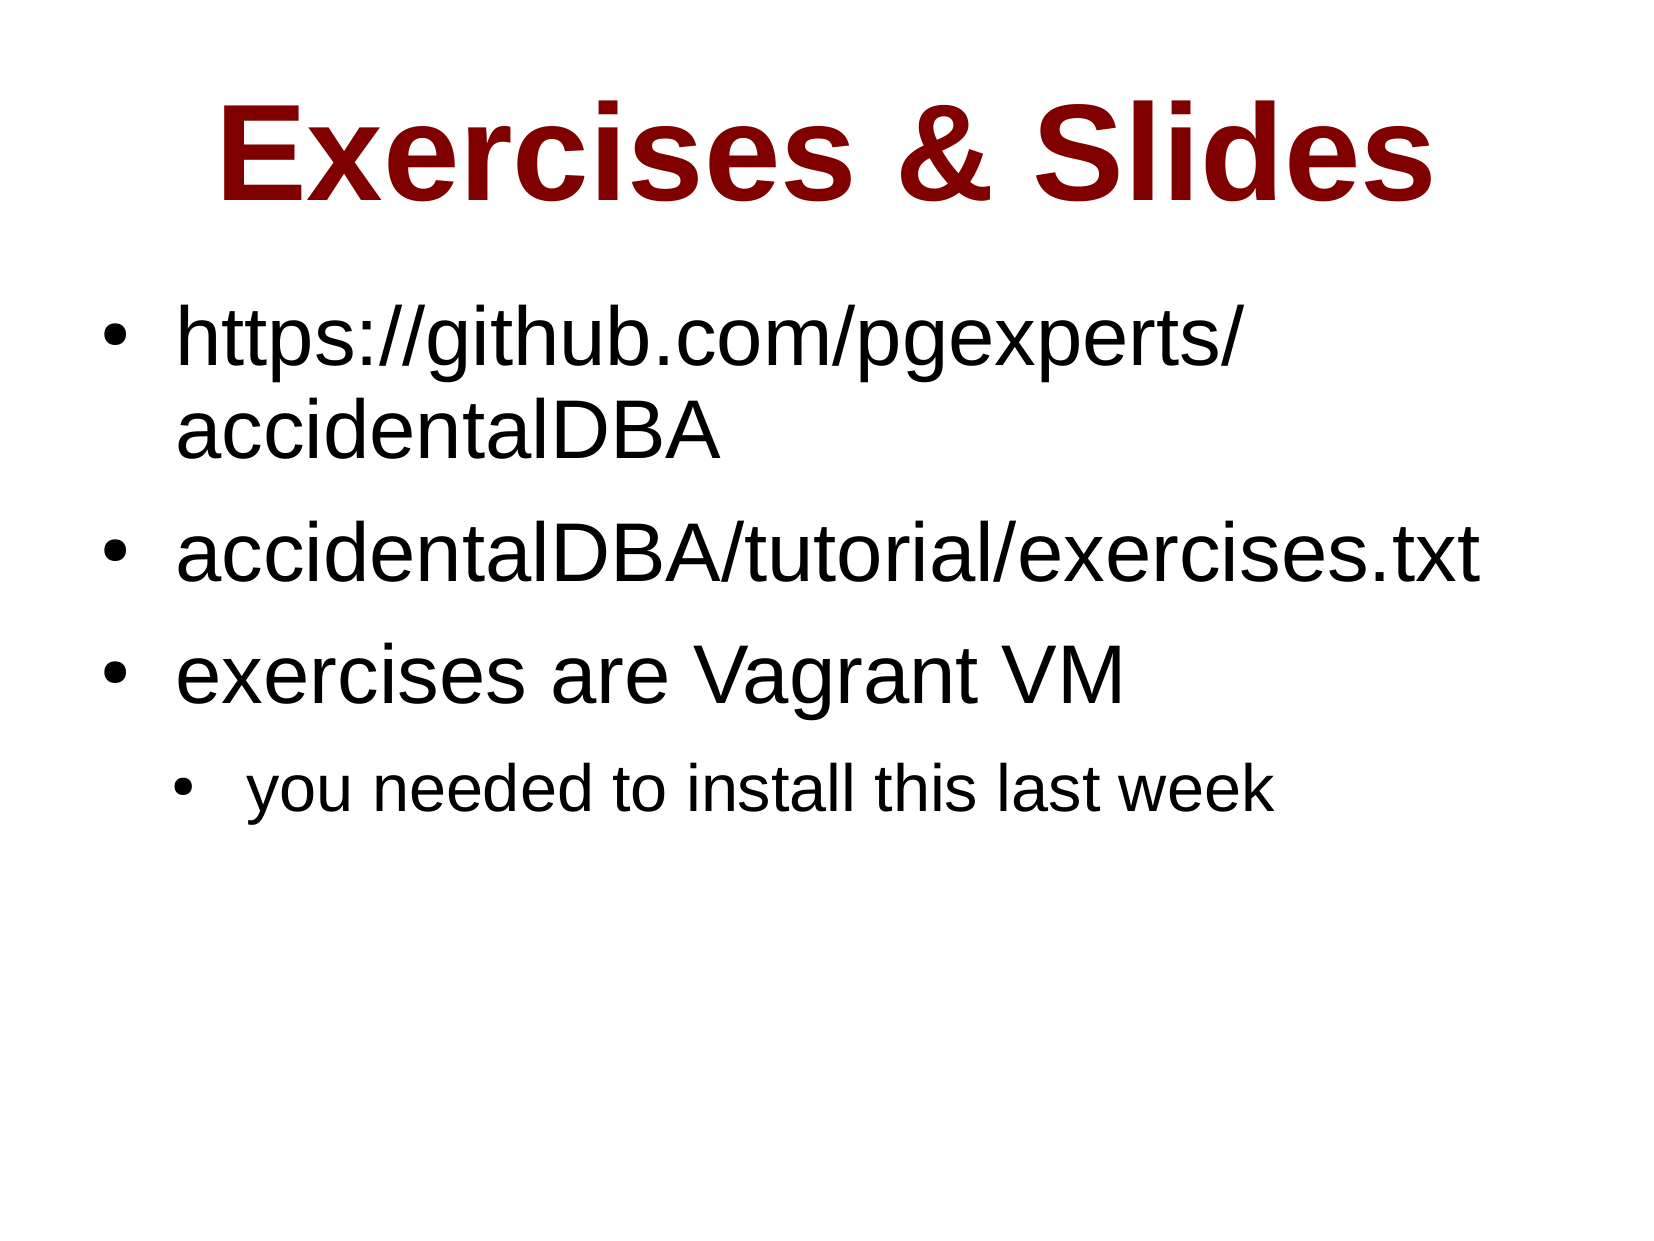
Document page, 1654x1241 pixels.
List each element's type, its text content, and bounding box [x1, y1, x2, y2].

title Exercises & Slides [82, 49, 1571, 257]
list https://github.com/pgexperts/ accidentalDBA accidentalDBA/tutorial/exercises.txt exercises are Vagrant VM you needed to install this last week [82, 290, 1571, 1010]
